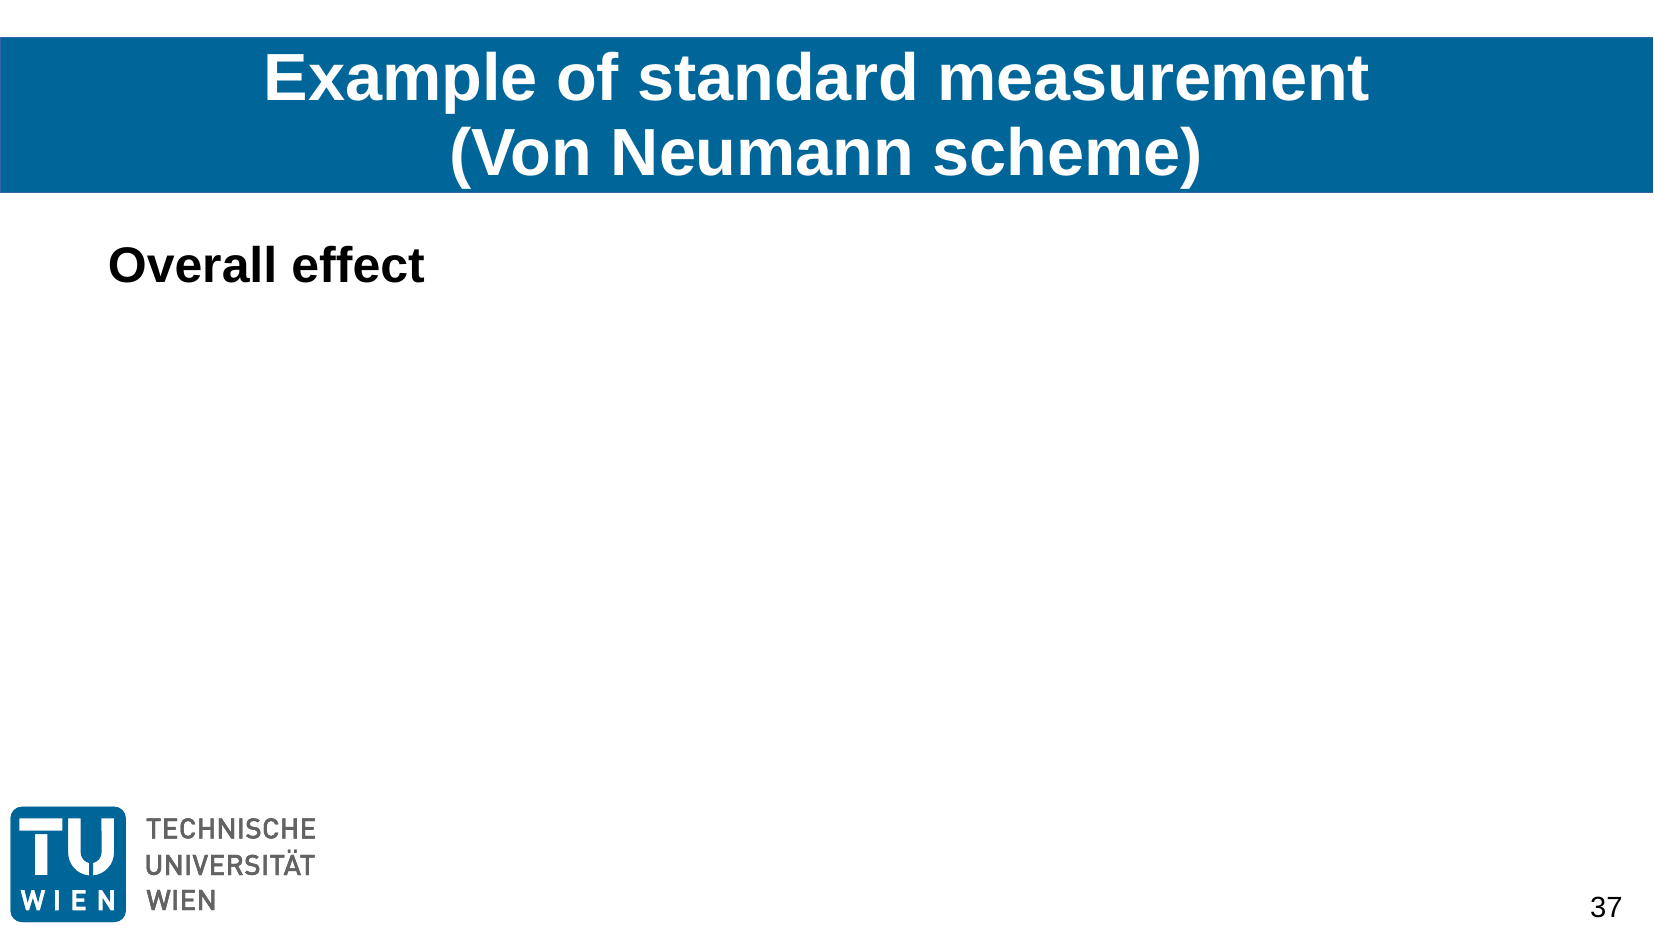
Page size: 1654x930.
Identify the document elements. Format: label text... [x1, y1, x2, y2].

list Overall effect [107, 236, 1186, 311]
title Example of standard measurement (Von Neumann scheme) [0, 37, 1653, 193]
